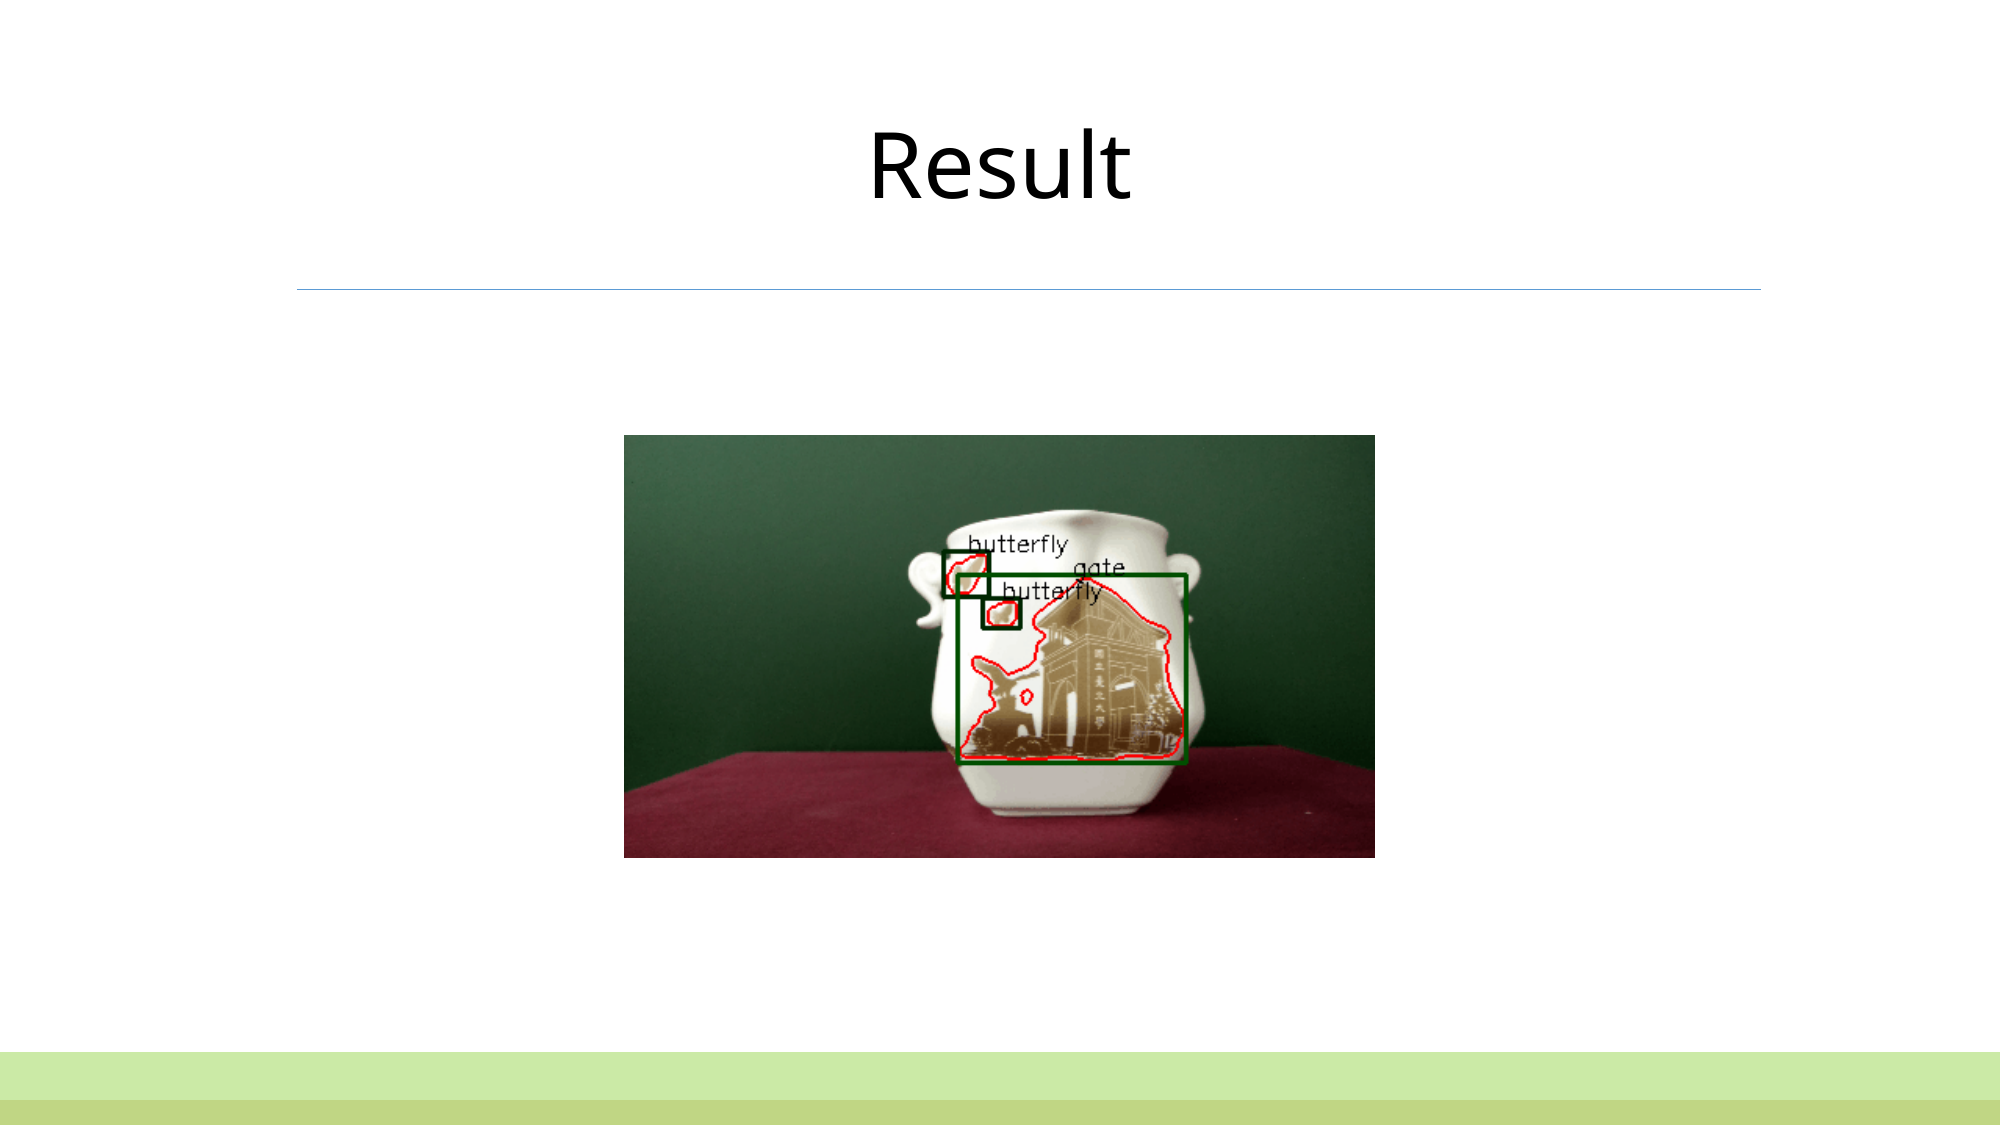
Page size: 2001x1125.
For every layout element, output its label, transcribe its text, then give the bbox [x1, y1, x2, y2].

title Result [137, 59, 1863, 278]
text_box [0, 1052, 2000, 1125]
picture [624, 435, 1375, 858]
